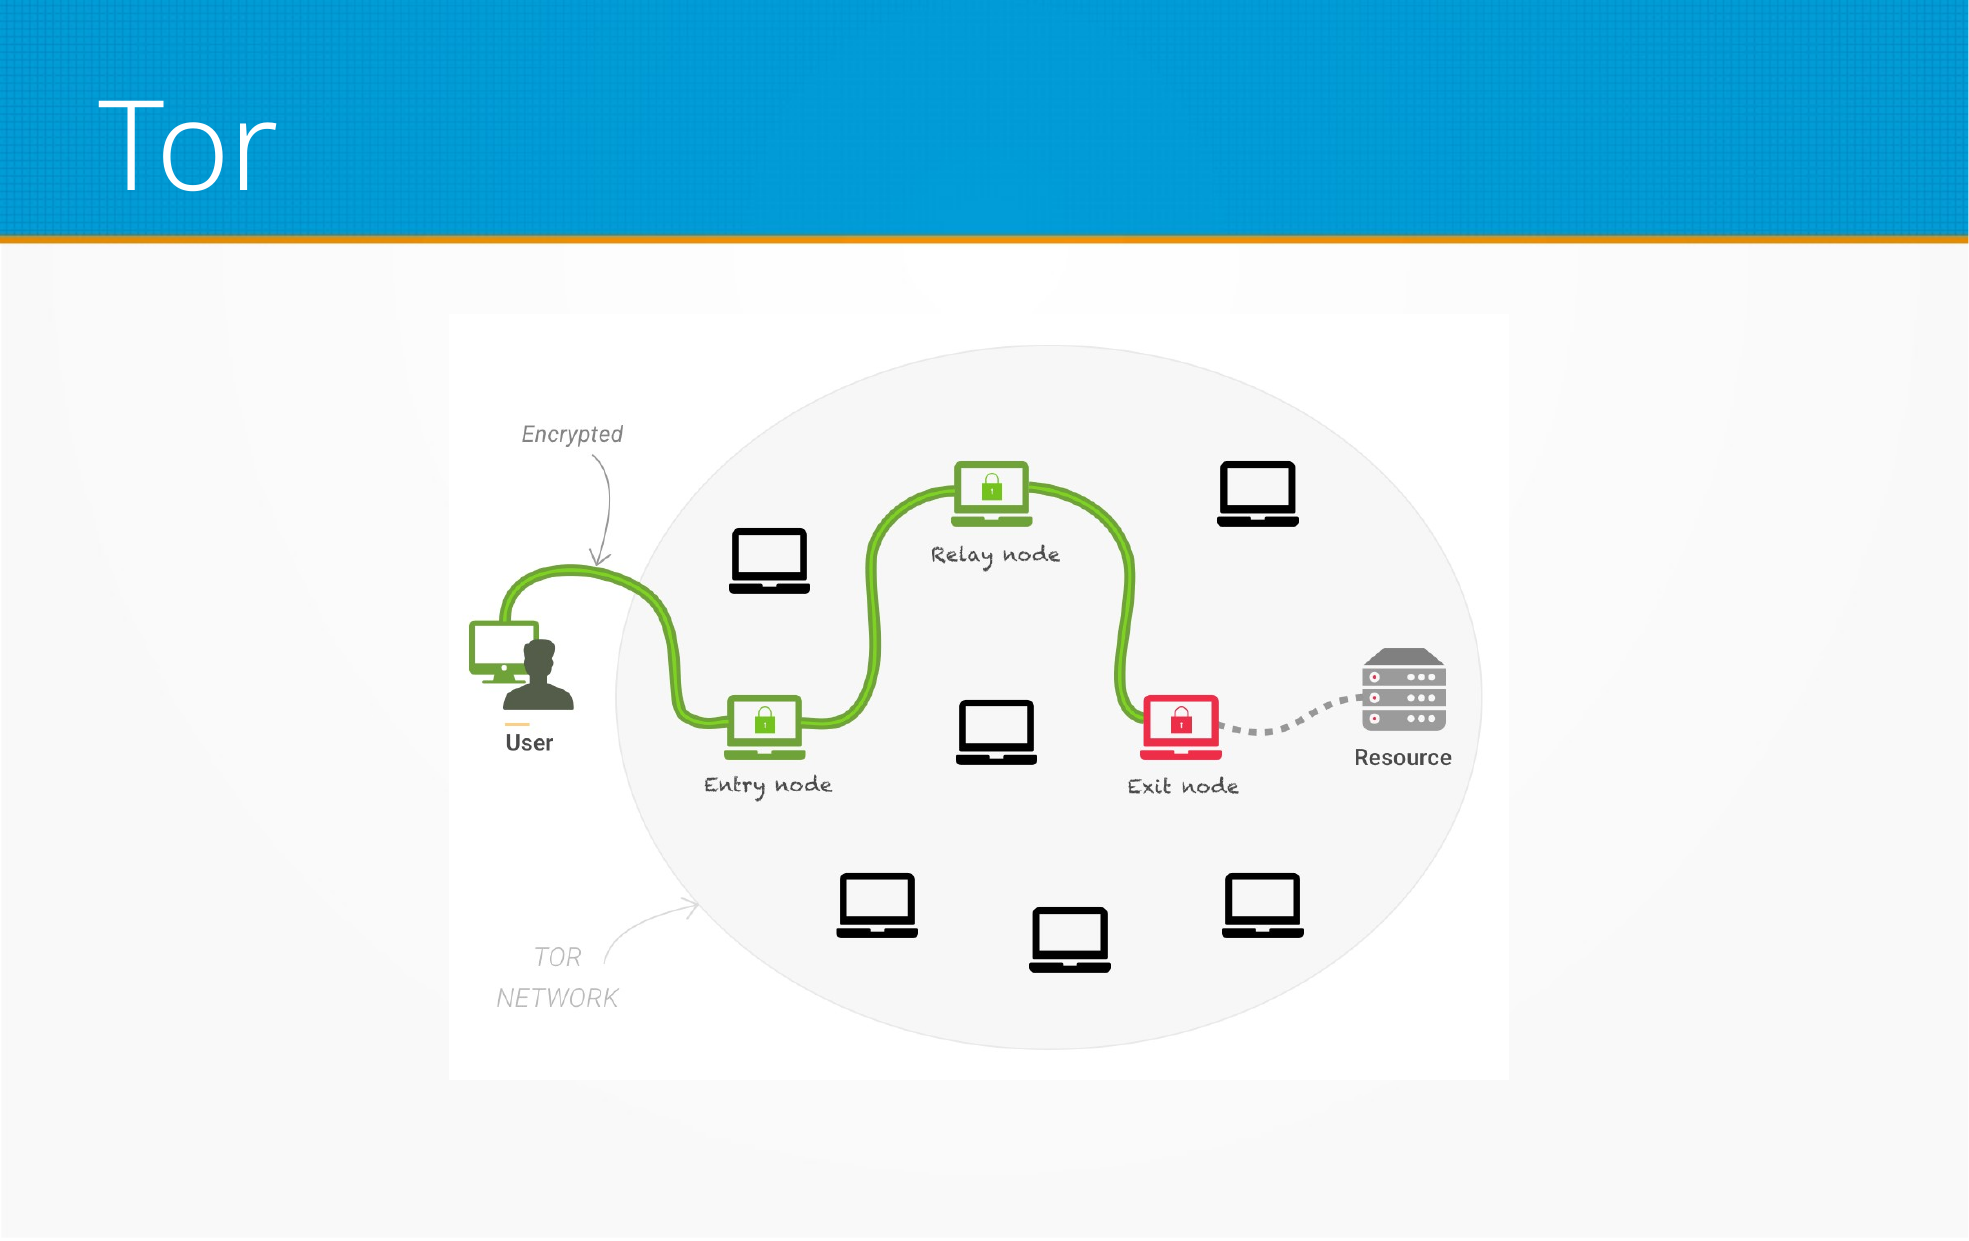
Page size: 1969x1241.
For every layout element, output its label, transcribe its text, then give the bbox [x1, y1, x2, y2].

picture [0, 233, 1969, 1241]
title Tor [98, 19, 1870, 227]
